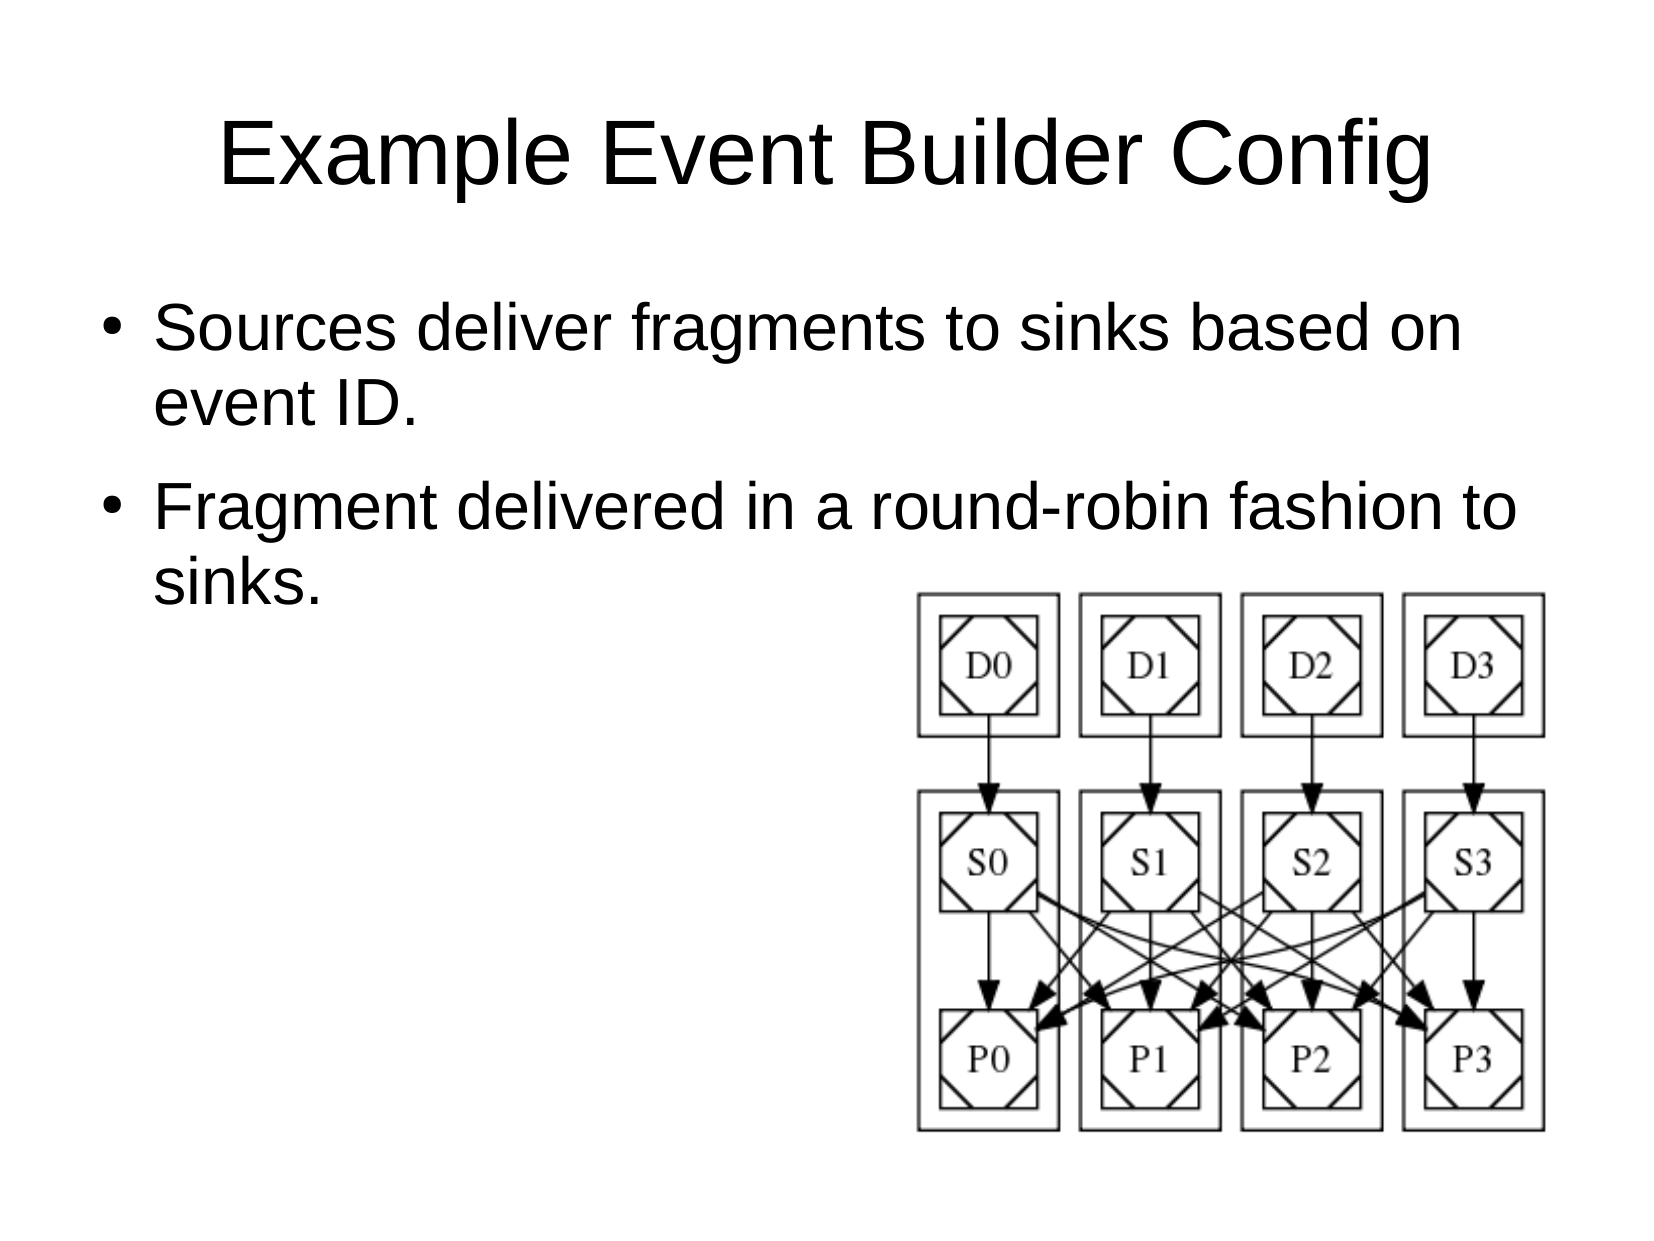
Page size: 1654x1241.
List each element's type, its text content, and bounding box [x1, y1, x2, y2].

list Sources deliver fragments to sinks based on event ID. Fragment delivered in a round-robin fashion to sinks. [82, 290, 1571, 1109]
title Example Event Builder Config [82, 49, 1571, 257]
picture [887, 562, 1576, 1163]
